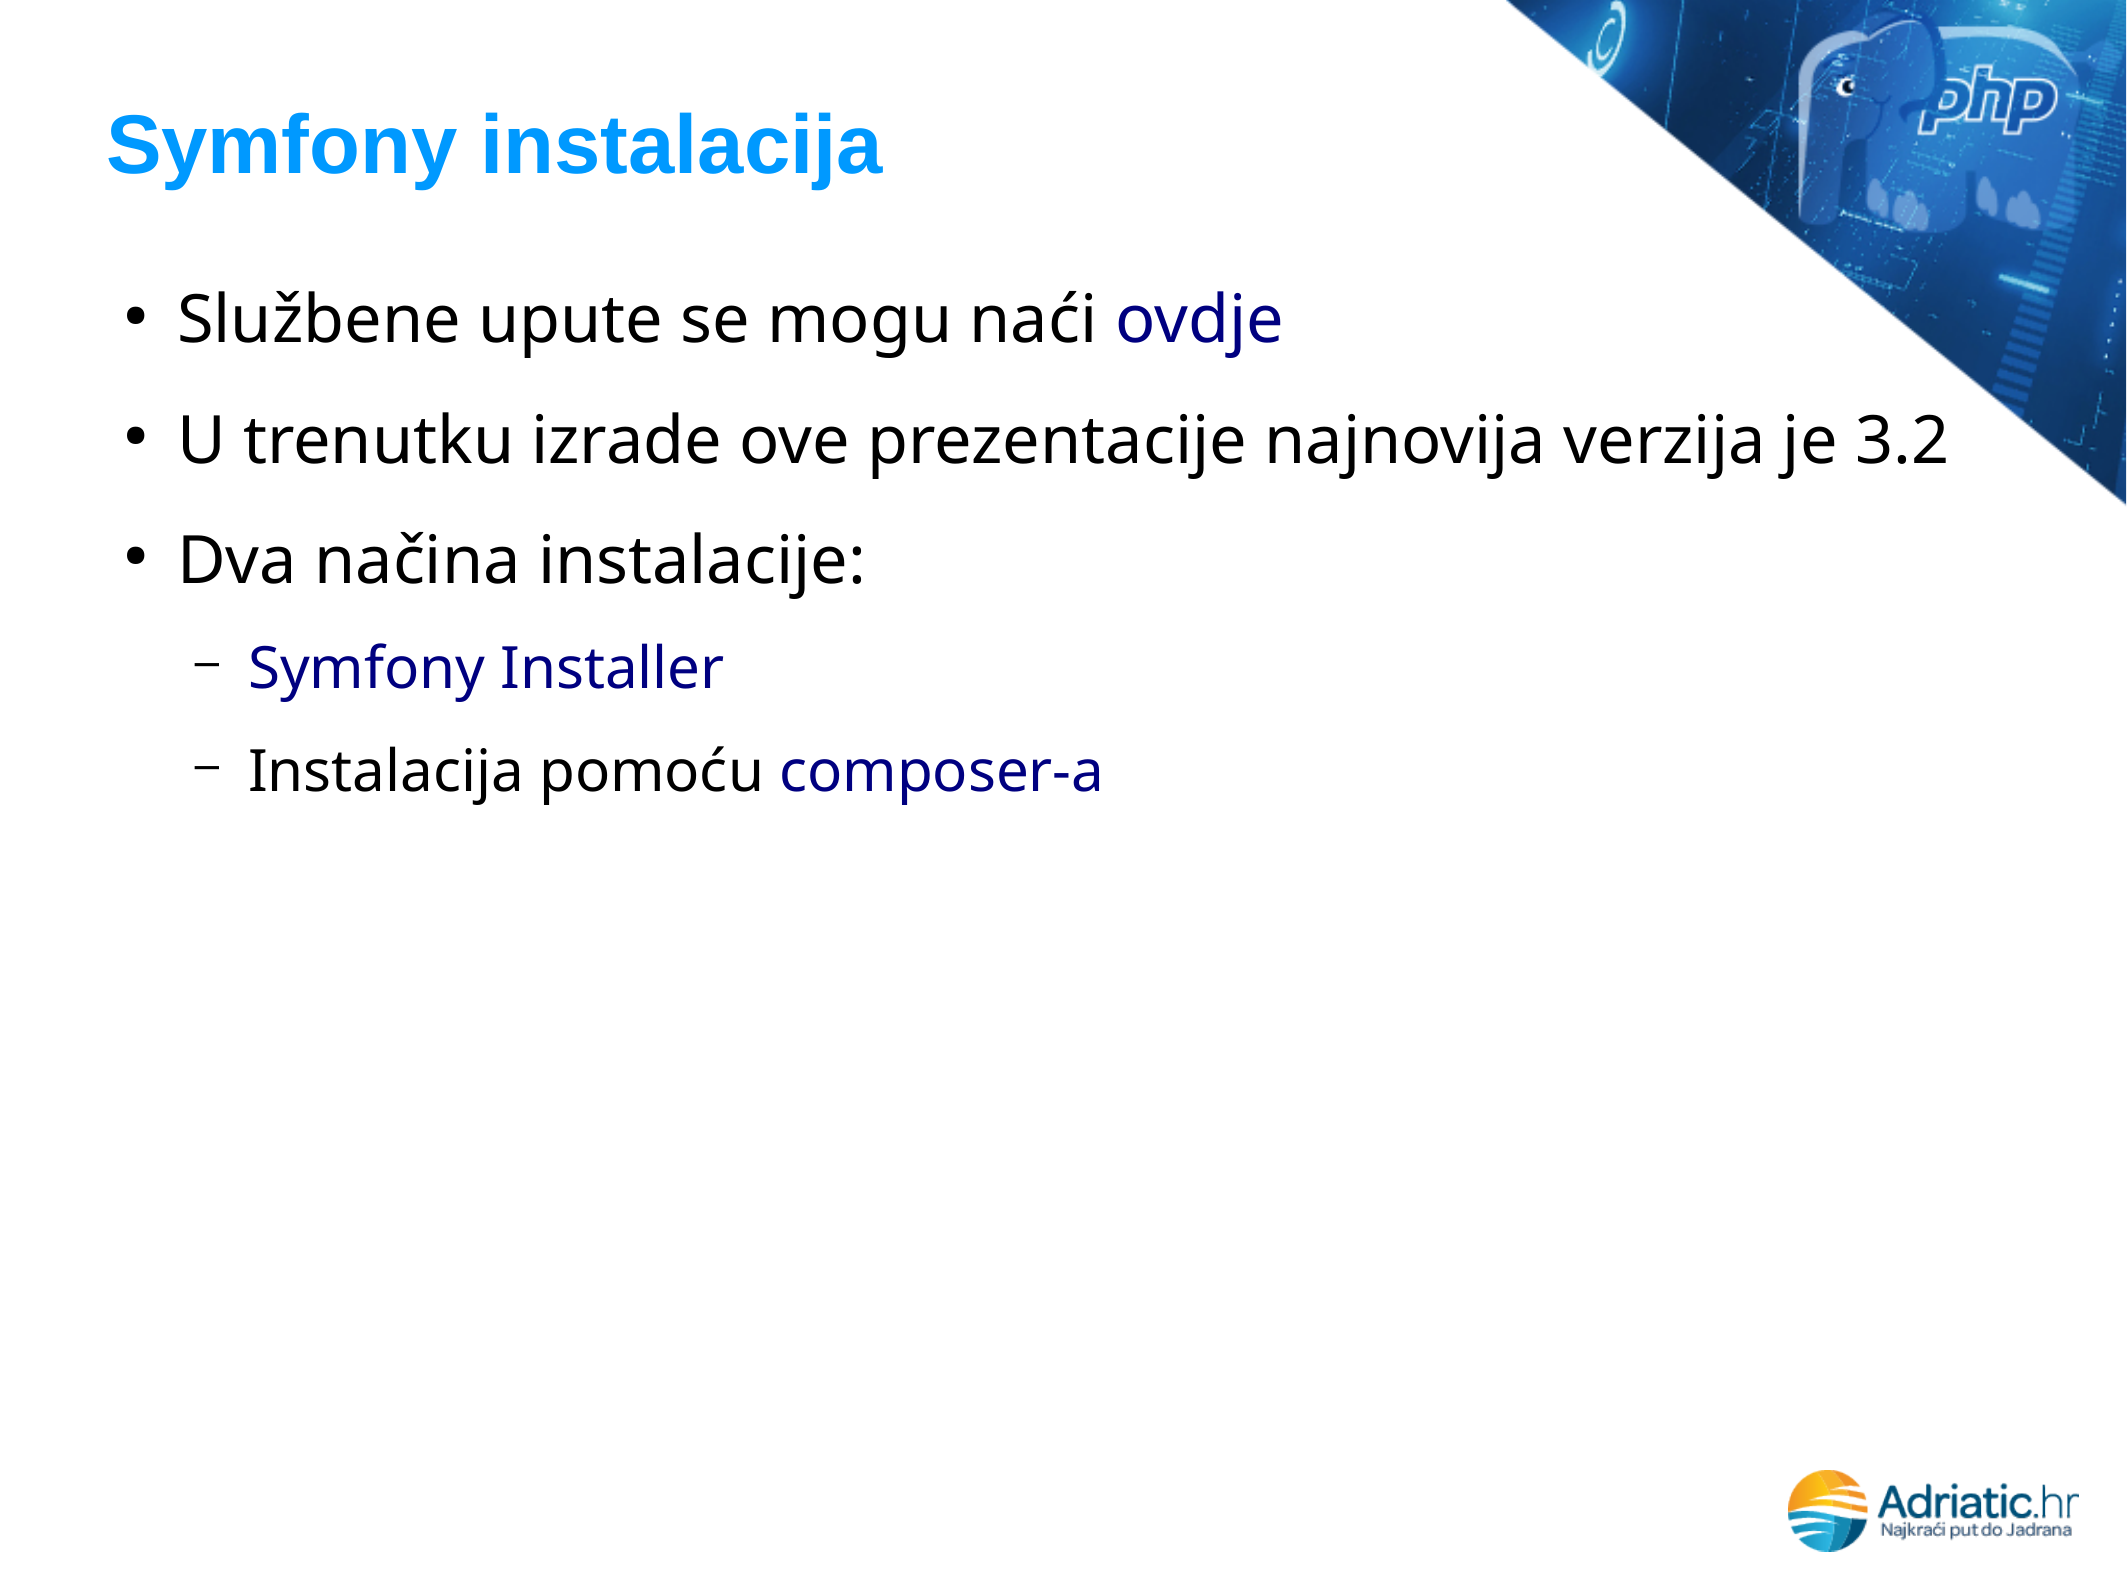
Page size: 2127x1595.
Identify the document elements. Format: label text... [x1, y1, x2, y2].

title Symfony instalacija [106, 70, 1630, 219]
list Službene upute se mogu naći ovdje U trenutku izrade ove prezentacije najnovija verzija je 3.2 Dva načina instalacije: Symfony Installer Instalacija pomoću composer-a [106, 271, 2020, 1453]
picture [1788, 1470, 2079, 1552]
picture [1505, 0, 2127, 625]
